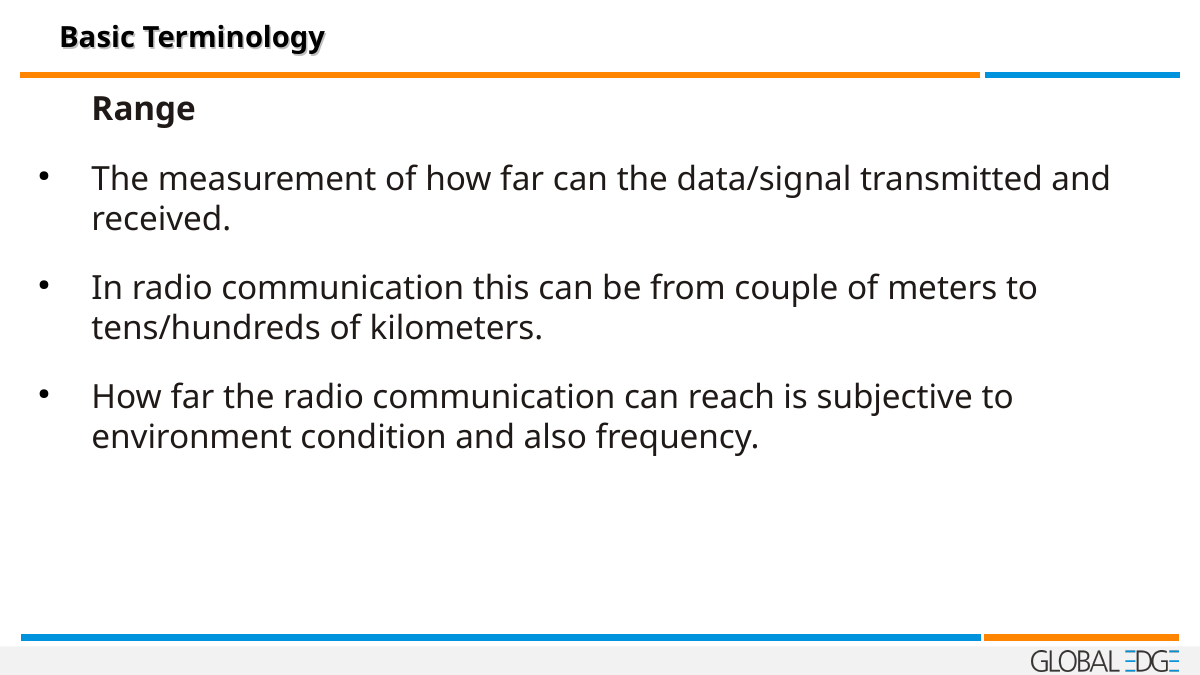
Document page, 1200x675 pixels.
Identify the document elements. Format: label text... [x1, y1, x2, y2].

list Range The measurement of how far can the data/signal transmitted and received. In radio communication this can be from couple of meters to tens/hundreds of kilometers. How far the radio communication can reach is subjective to environment condition and also frequency. [20, 87, 1179, 628]
picture [1031, 650, 1179, 672]
title Basic Terminology [12, 9, 1088, 63]
